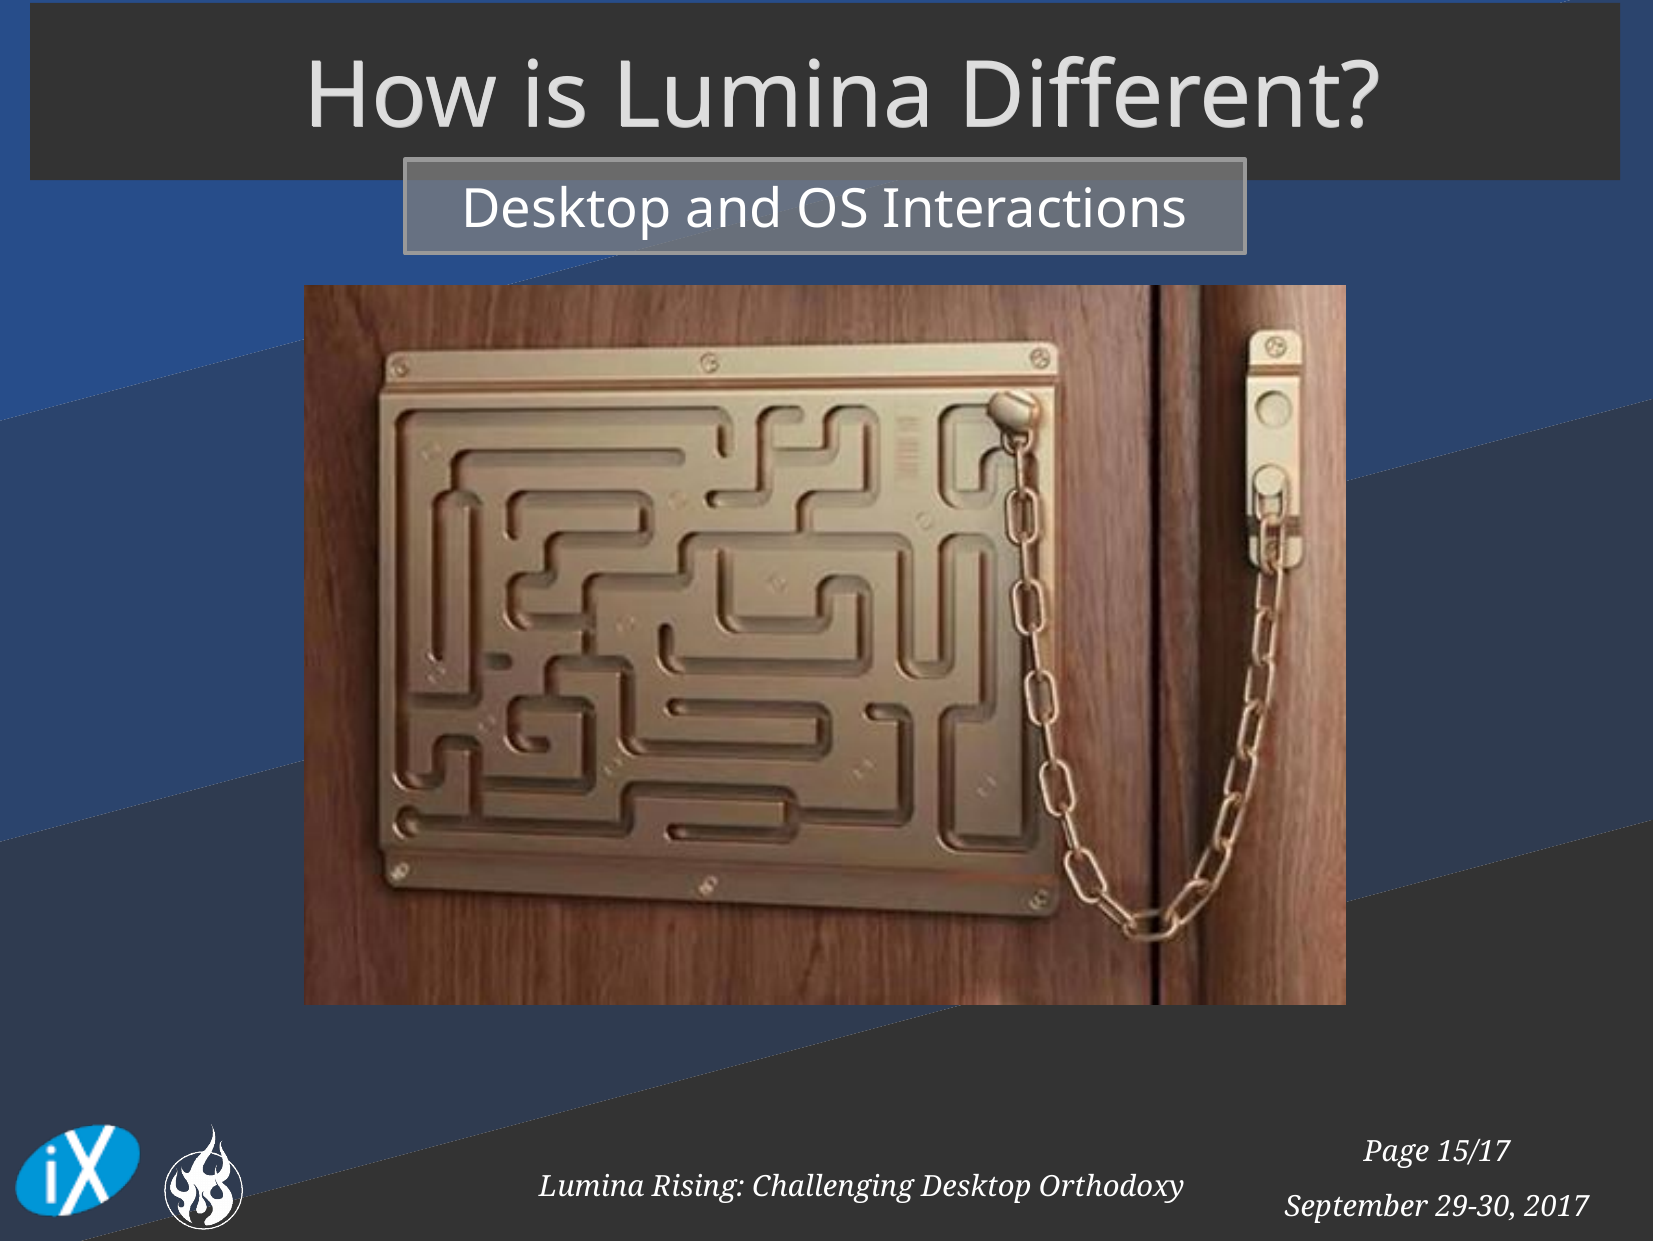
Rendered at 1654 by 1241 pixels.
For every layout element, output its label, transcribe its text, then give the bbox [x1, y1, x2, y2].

picture [46, 1160, 56, 1203]
title How is Lumina Different? [30, 2, 1621, 181]
picture [150, 1124, 256, 1230]
picture [304, 285, 1346, 1006]
picture [46, 1145, 56, 1155]
text_box Desktop and OS Interactions [405, 159, 1246, 253]
picture [15, 1124, 145, 1223]
